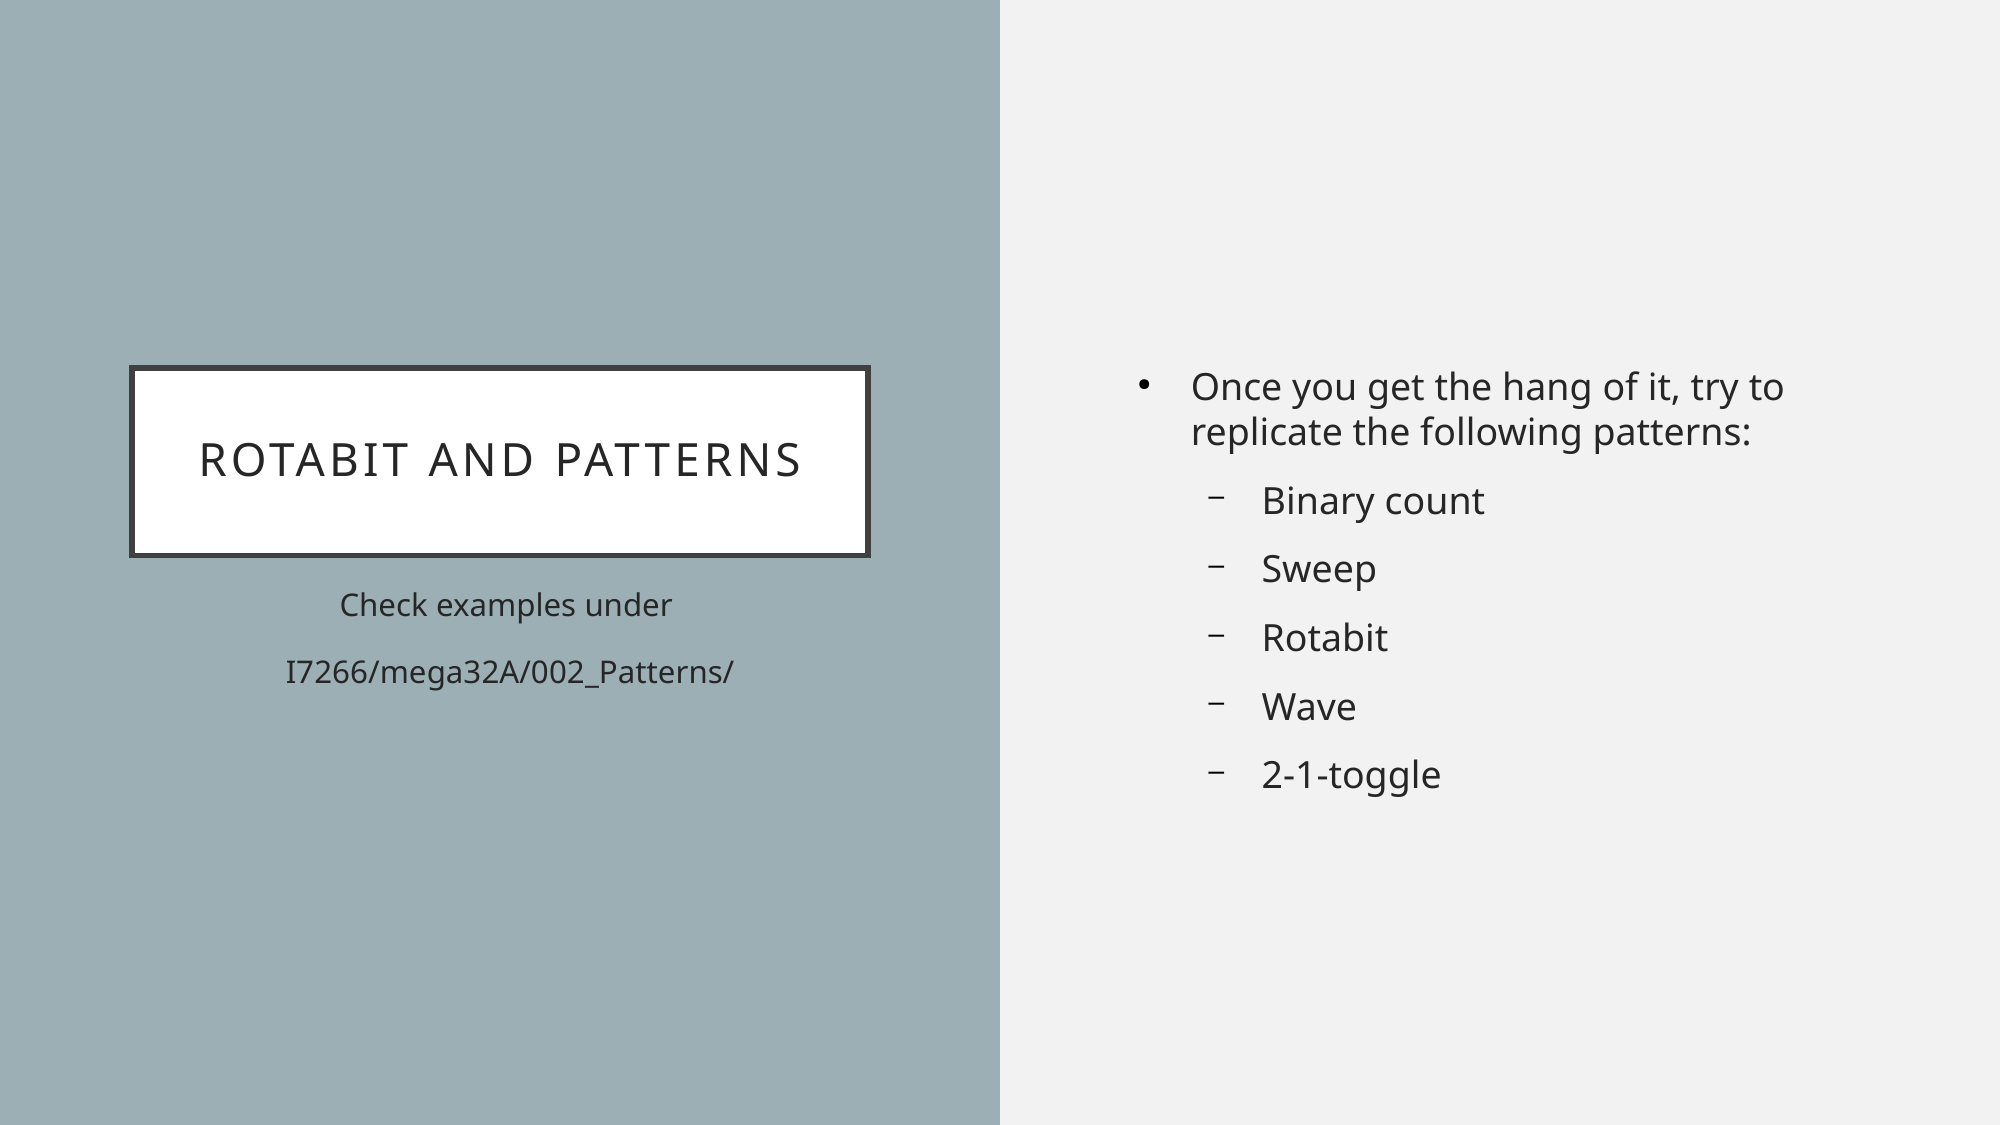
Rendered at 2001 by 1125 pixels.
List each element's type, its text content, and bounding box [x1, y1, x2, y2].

list Check examples under I7266/mega32A/002_Patterns/ [150, 577, 792, 938]
title Rotabit and Patterns [131, 368, 868, 556]
list Once you get the hang of it, try to replicate the following patterns: Binary count Sweep Rotabit Wave 2-1-toggle [1104, 131, 1895, 993]
